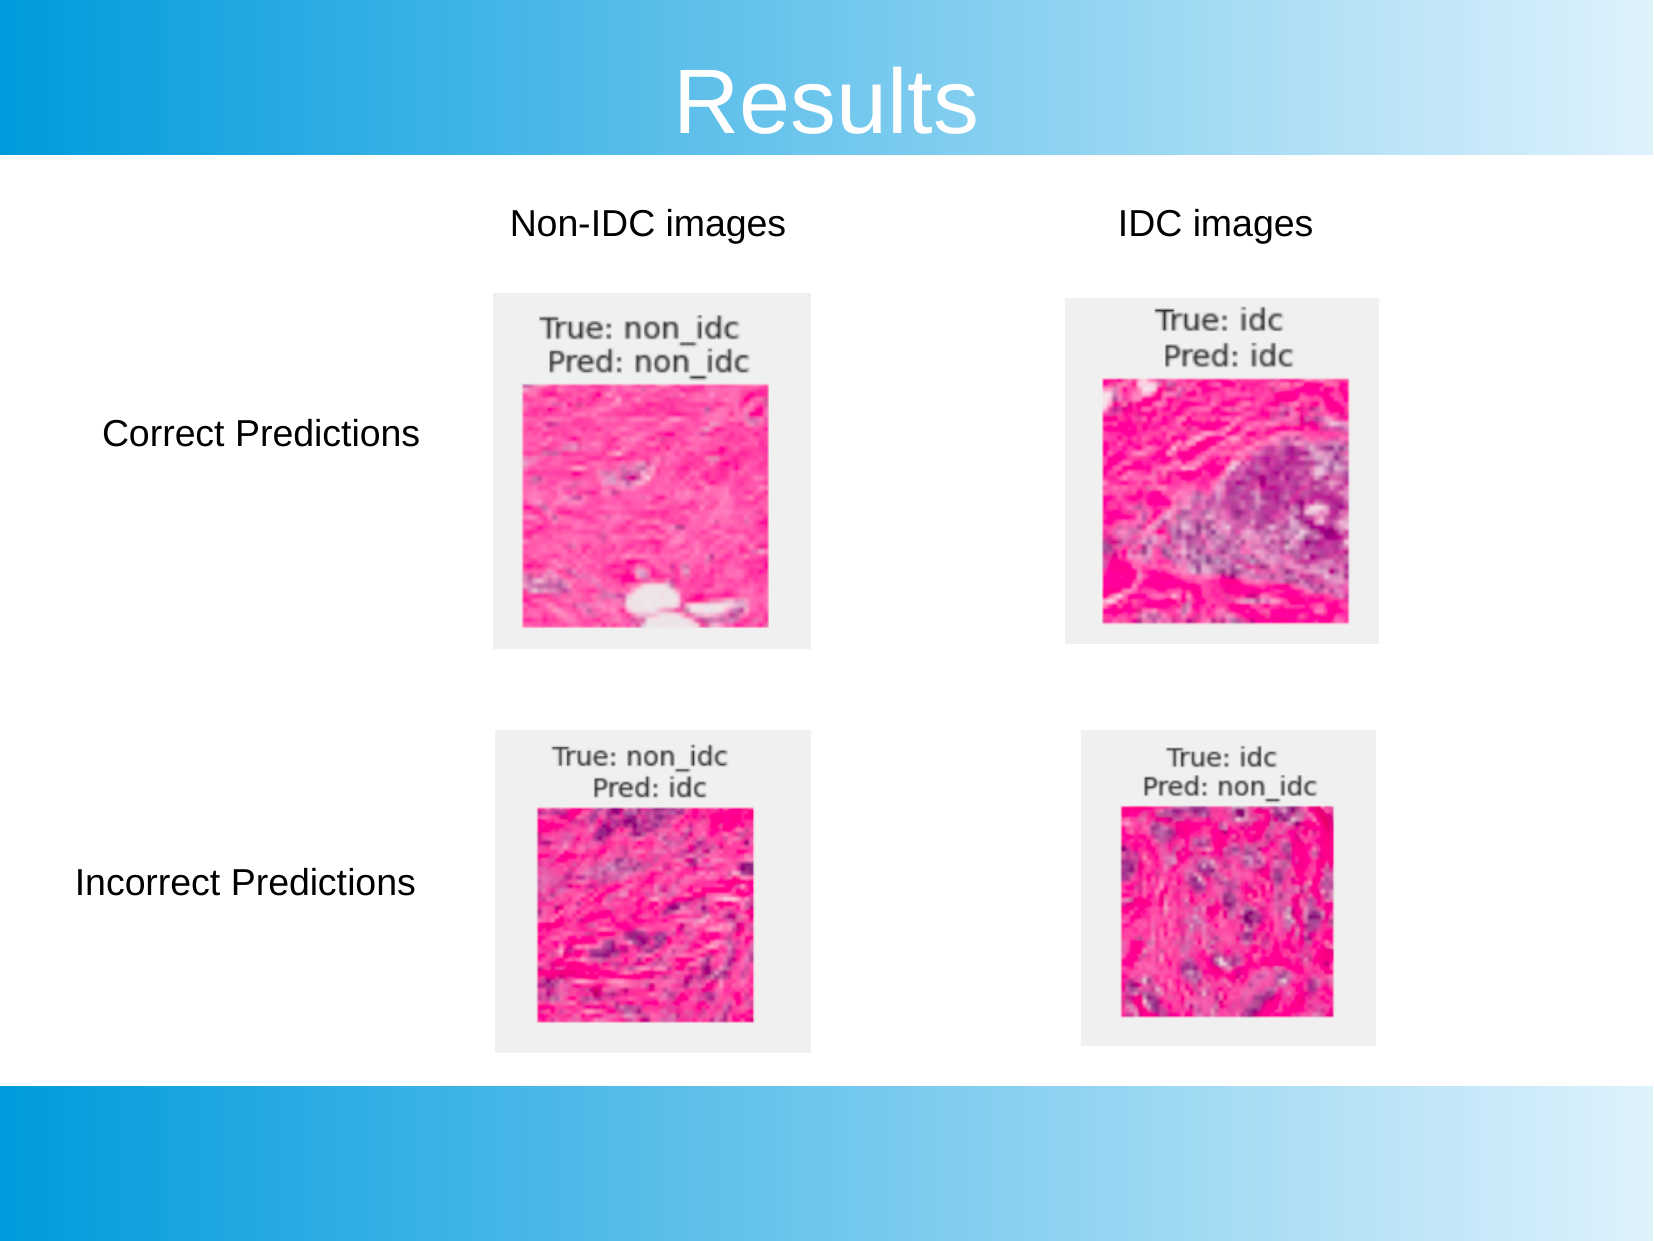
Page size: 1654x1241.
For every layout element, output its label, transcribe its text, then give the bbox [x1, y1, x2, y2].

text_box IDC images [1103, 195, 1344, 252]
picture [1081, 730, 1376, 1046]
picture [1065, 298, 1379, 645]
text_box Correct Predictions [87, 405, 448, 462]
picture [493, 293, 811, 649]
picture [495, 730, 811, 1053]
text_box Incorrect Predictions [60, 853, 448, 918]
text_box Non-IDC images [495, 195, 826, 252]
title Results [82, 49, 1571, 155]
